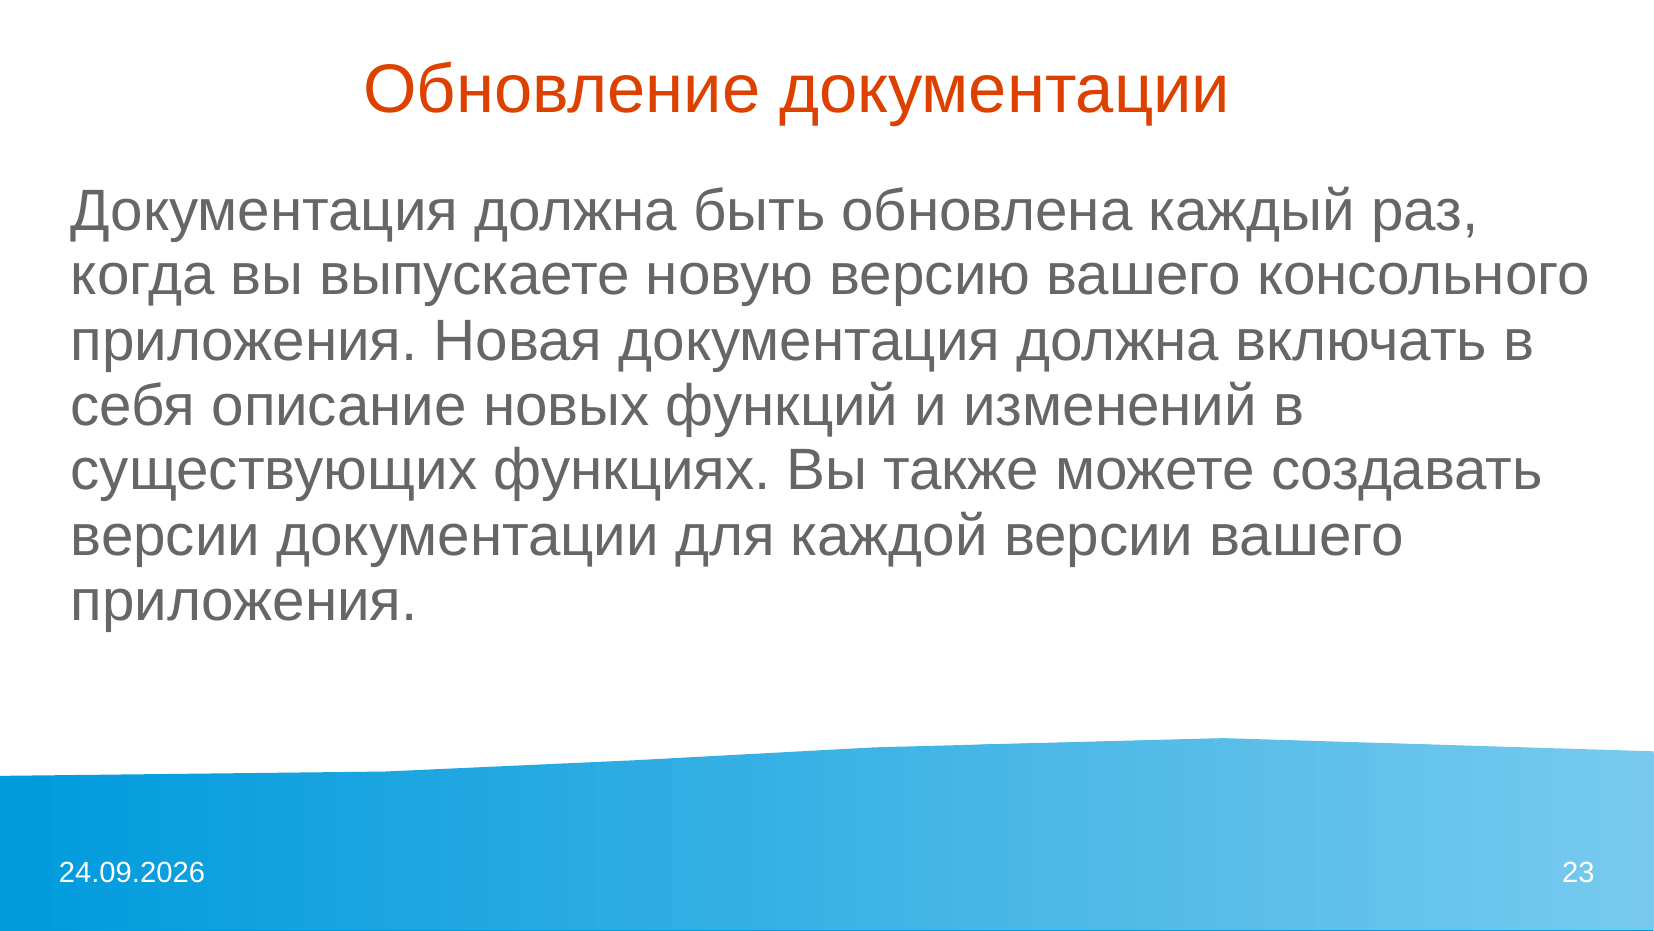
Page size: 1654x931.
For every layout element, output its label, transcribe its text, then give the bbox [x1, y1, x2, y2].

list Документация должна быть обновлена каждый раз, когда вы выпускаете новую версию вашего консольного приложения. Новая документация должна включать в себя описание новых функций и изменений в существующих функциях. Вы также можете создавать версии документации для каждой версии вашего приложения. [0, 177, 1625, 680]
title Обновление документации [59, 0, 1536, 177]
